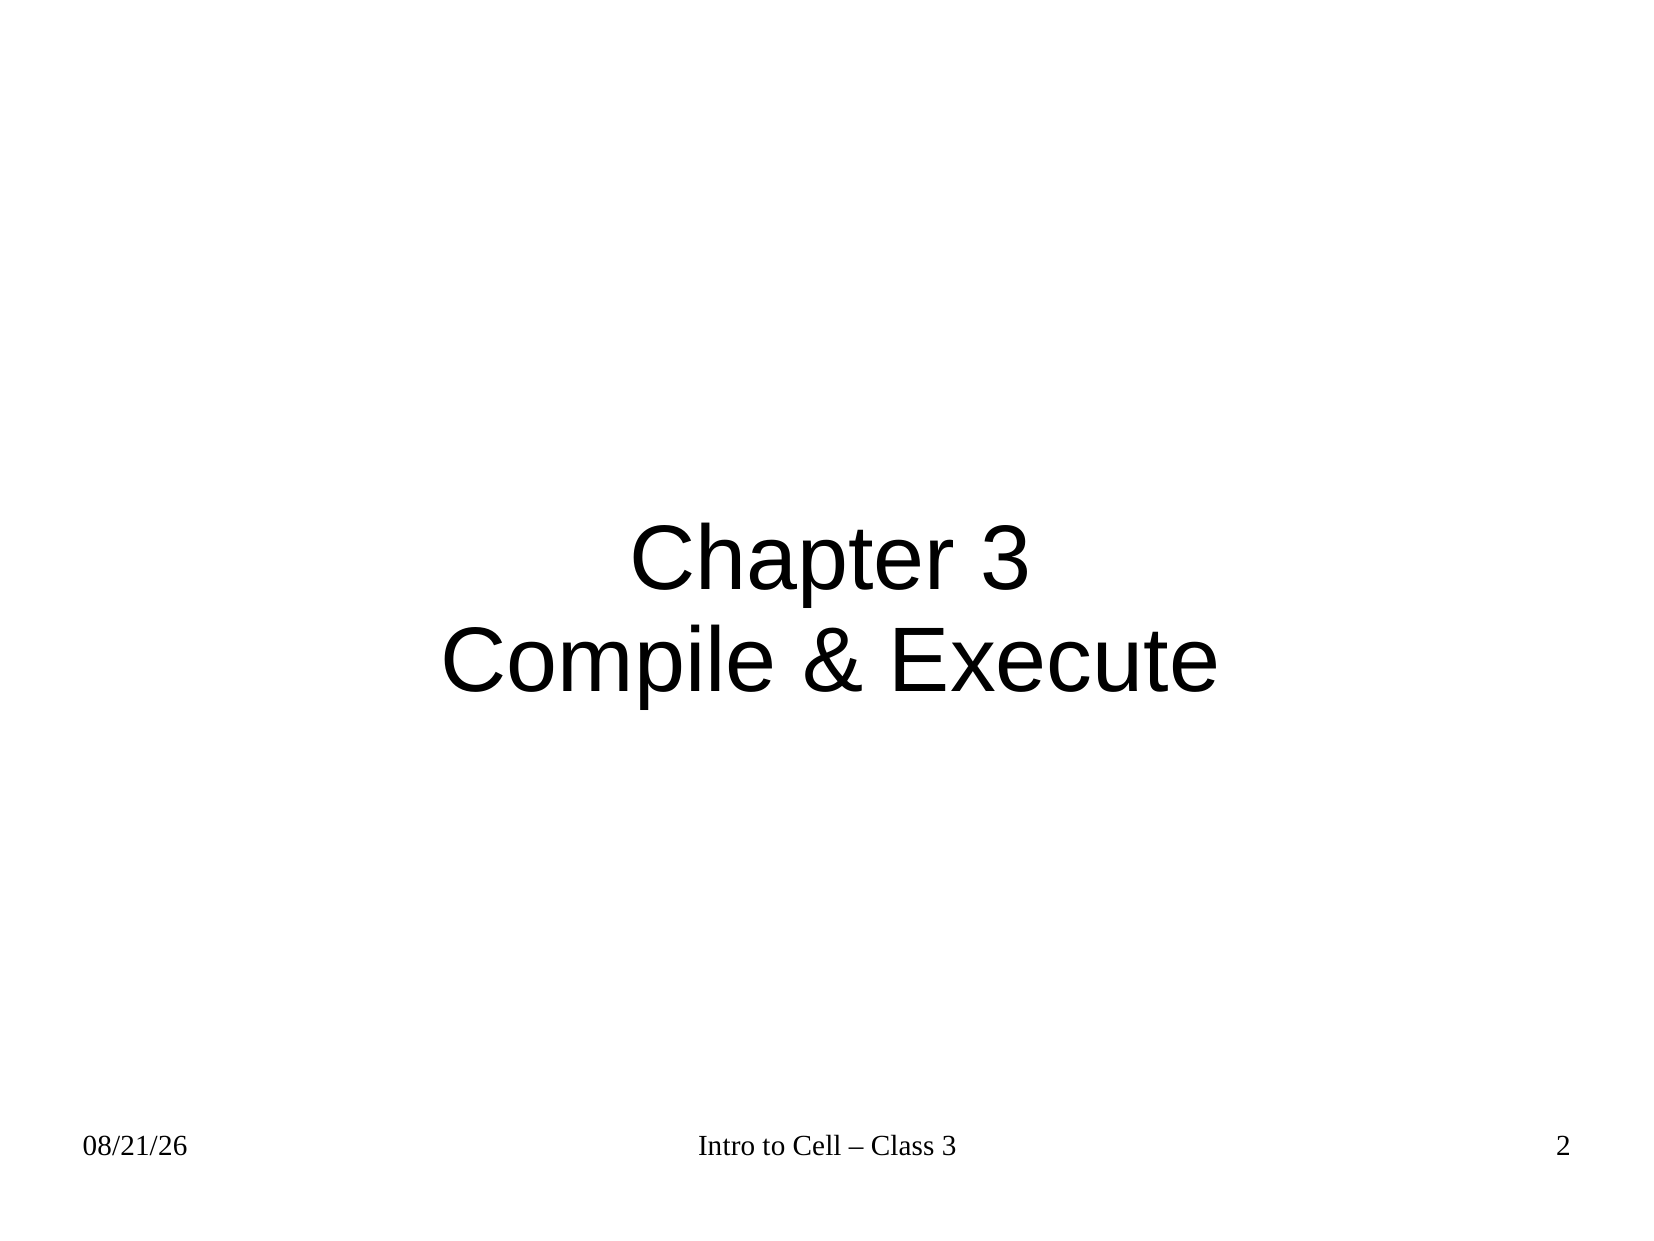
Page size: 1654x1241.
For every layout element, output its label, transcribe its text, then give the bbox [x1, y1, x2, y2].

title Chapter 3 Compile & Execute [86, 505, 1576, 713]
